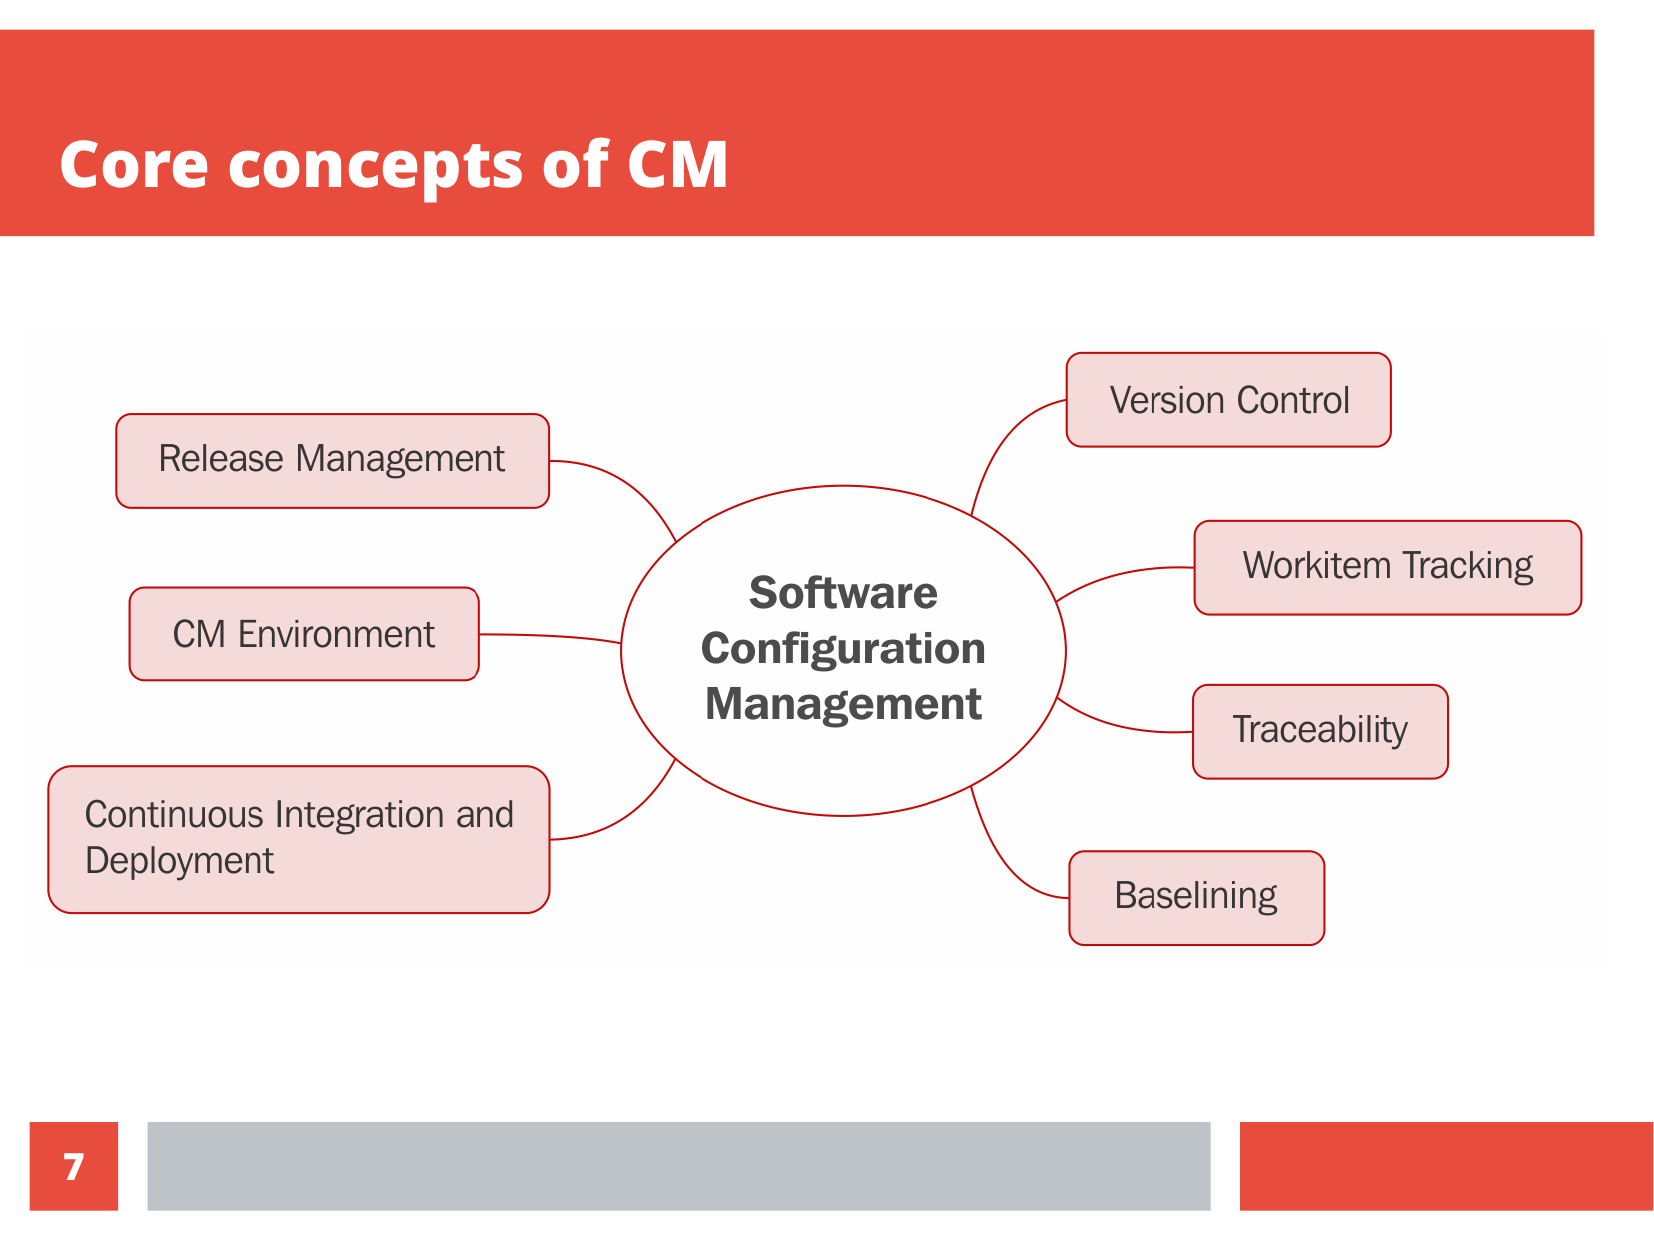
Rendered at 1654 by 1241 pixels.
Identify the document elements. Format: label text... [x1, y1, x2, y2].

picture [24, 329, 1605, 972]
title Core concepts of CM [59, 59, 1595, 207]
